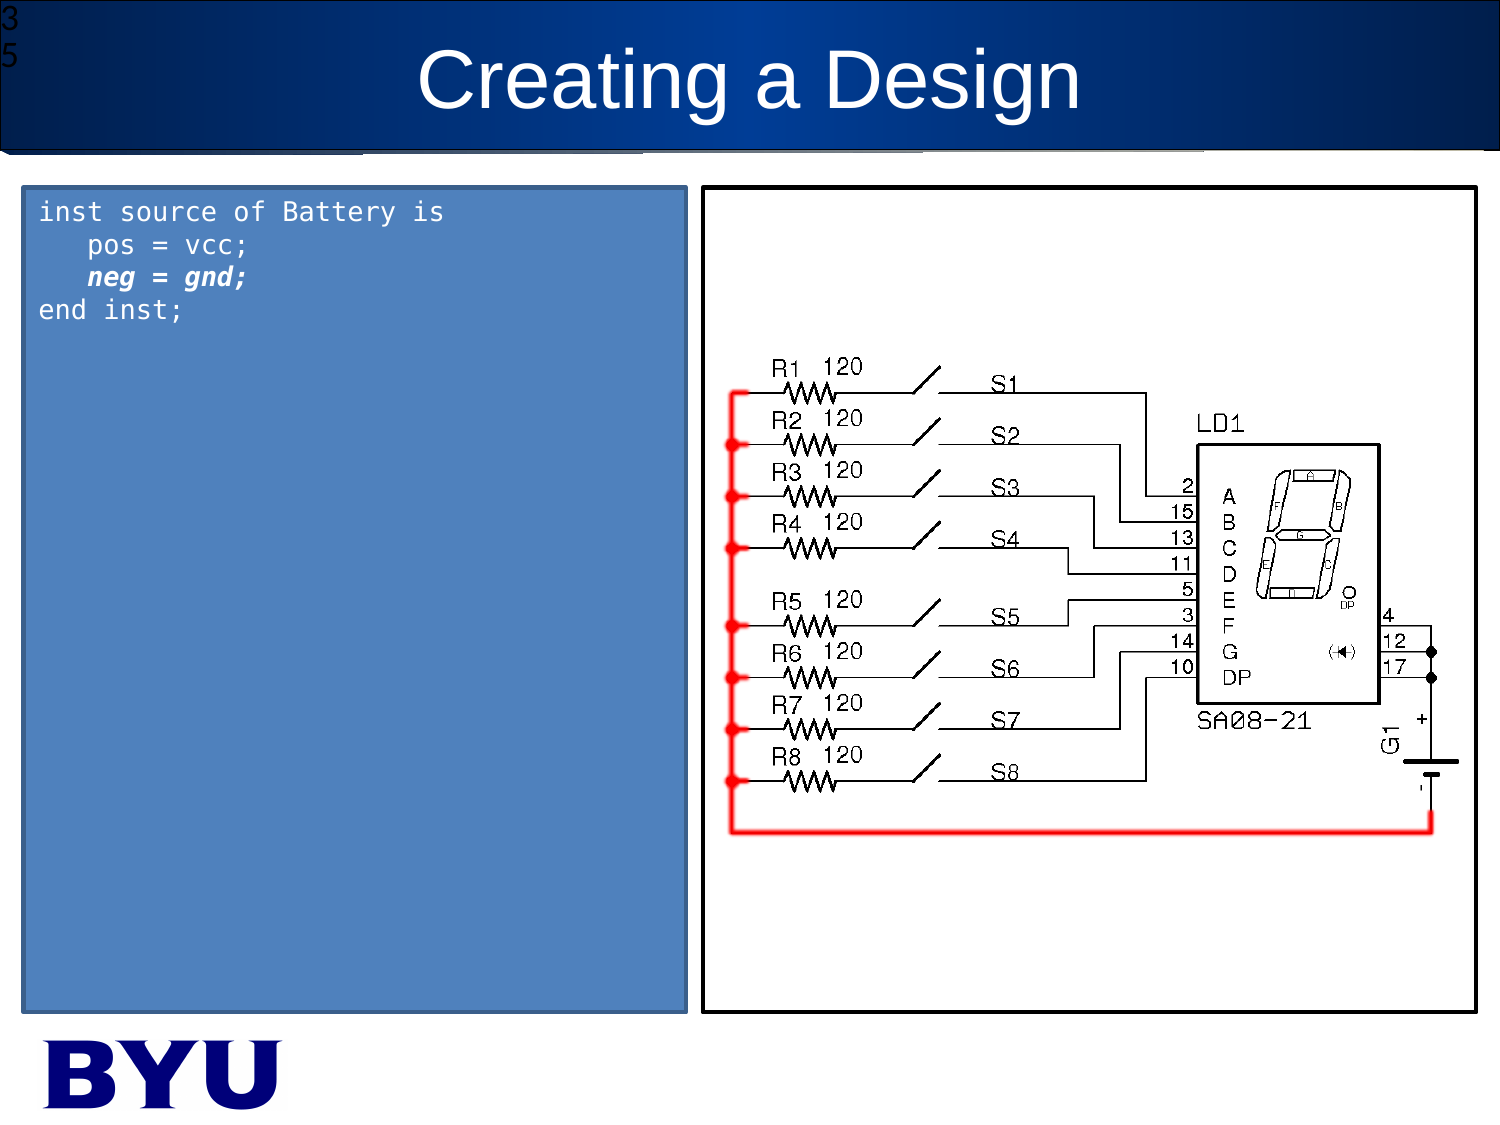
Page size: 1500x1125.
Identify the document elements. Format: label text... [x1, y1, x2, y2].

text_box [702, 187, 1477, 1013]
title Creating a Design [75, 0, 1425, 150]
picture [714, 338, 1471, 853]
picture [37, 1039, 288, 1111]
text_box inst source of Battery is pos = vcc; neg = gnd; end inst; [23, 187, 686, 1013]
